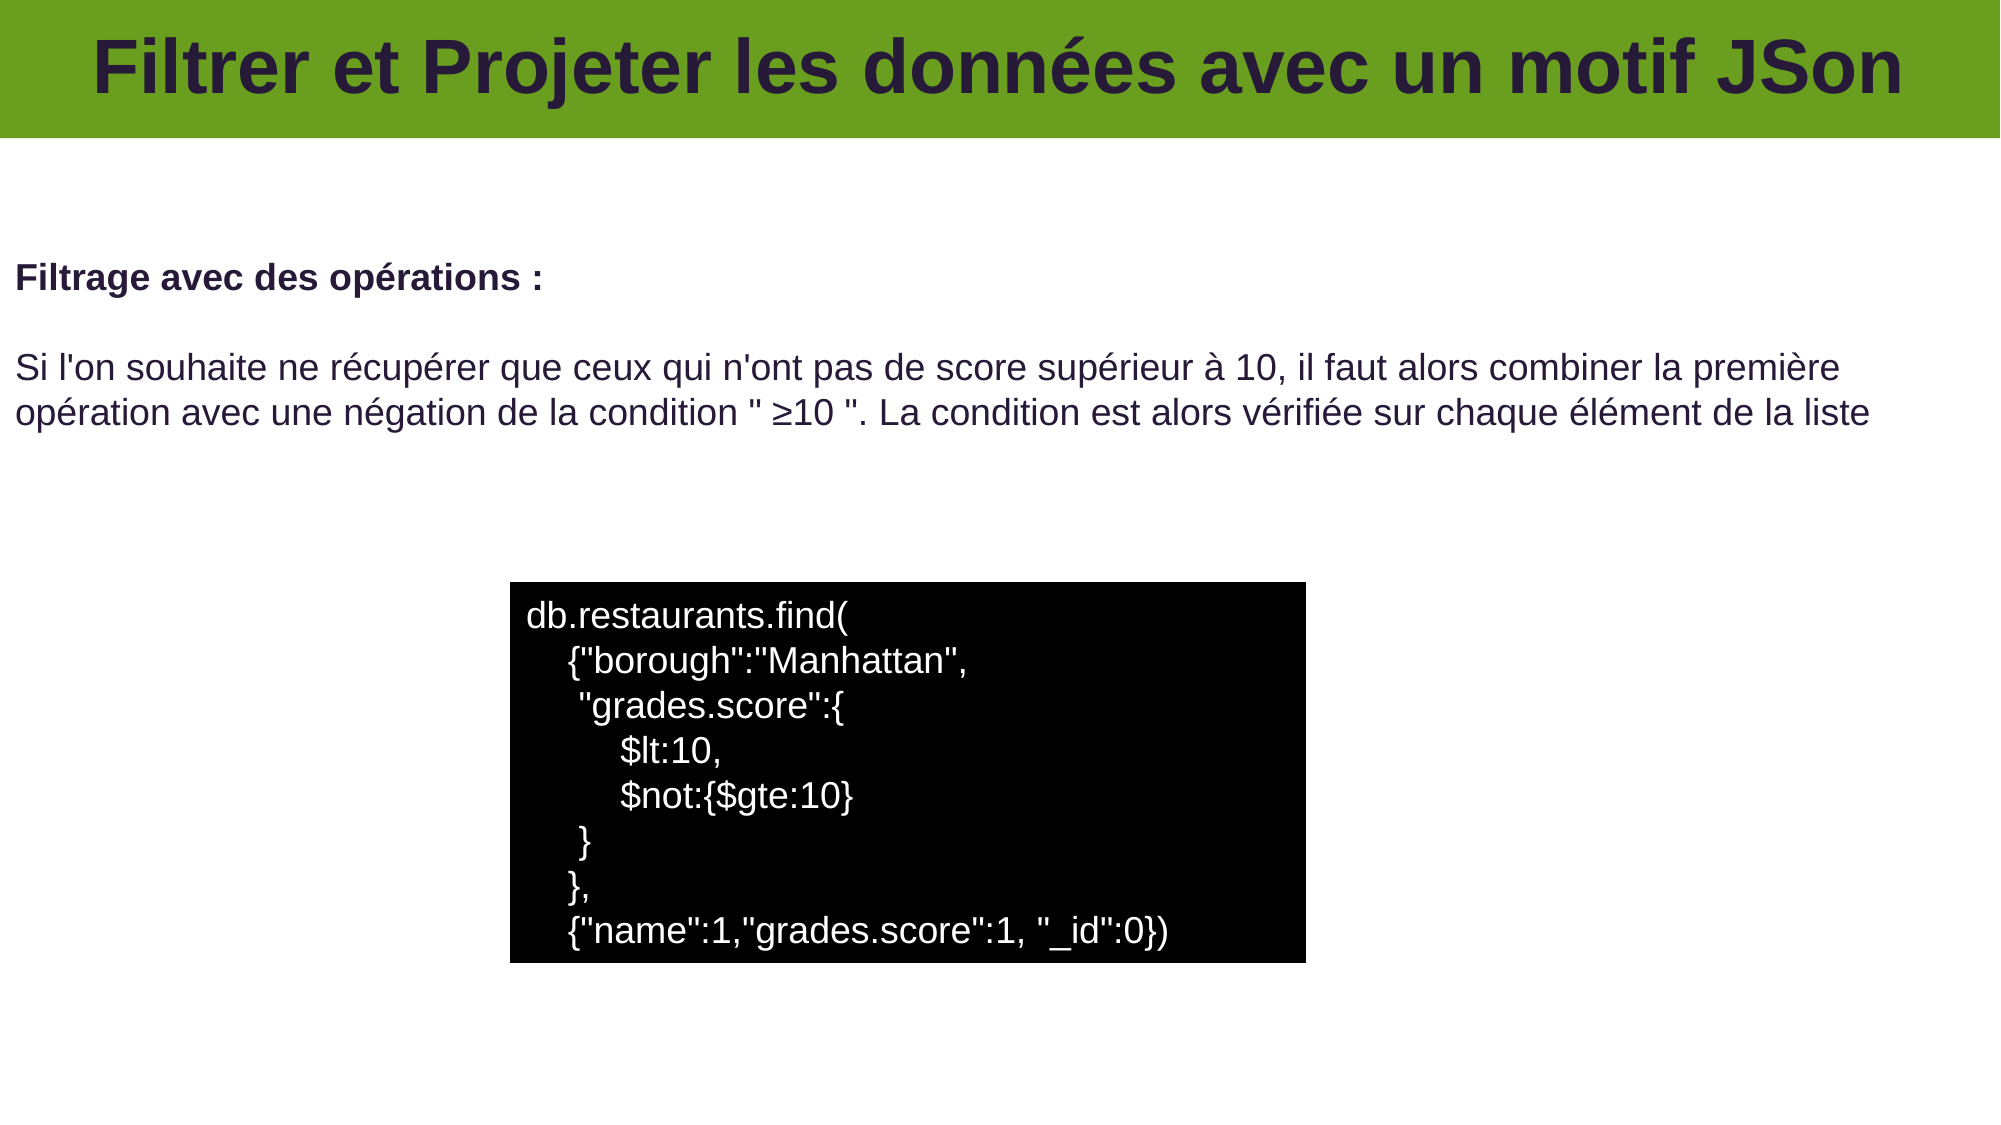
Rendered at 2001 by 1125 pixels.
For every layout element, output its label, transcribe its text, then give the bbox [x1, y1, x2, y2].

text_box Filtrage avec des opérations : Si l'on souhaite ne récupérer que ceux qui n'ont pas de score supérieur à 10, il faut alors combiner la première opération avec une négation de la condition " ≥10 ". La condition est alors vérifiée sur chaque élément de la liste [0, 244, 1986, 488]
text_box [0, 139, 2000, 1125]
text_box Filtrer et Projeter les données avec un motif JSon [0, 0, 2000, 139]
text_box db.restaurants.find( {"borough":"Manhattan", "grades.score":{ $lt:10, $not:{$gte:10} } }, {"name":1,"grades.score":1, "_id":0}) [510, 583, 1306, 962]
